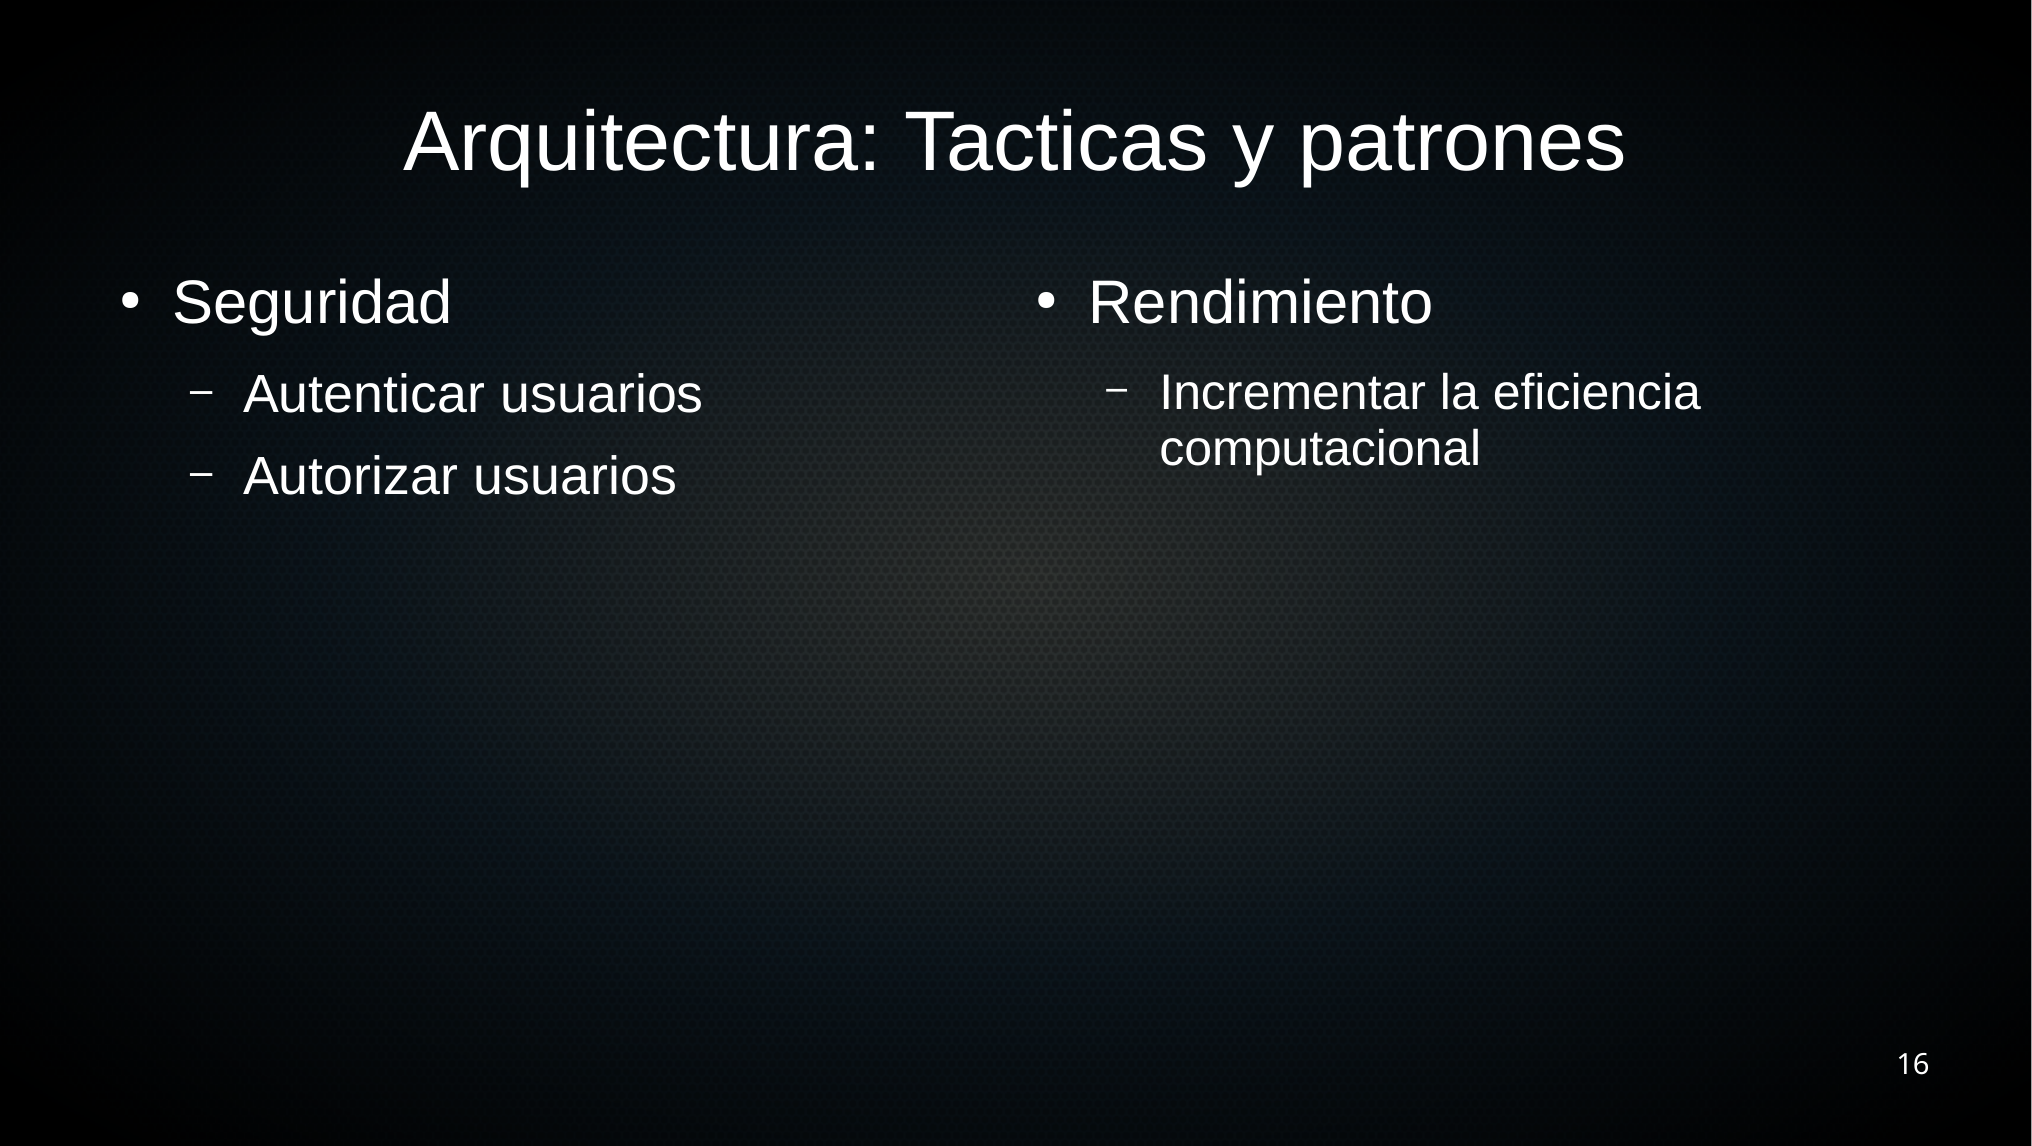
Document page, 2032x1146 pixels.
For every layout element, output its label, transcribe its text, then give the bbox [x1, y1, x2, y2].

list Seguridad Autenticar usuarios Autorizar usuarios [101, 268, 974, 933]
title Arquitectura: Tacticas y patrones [101, 45, 1930, 237]
picture [0, 0, 2032, 1146]
list Rendimiento Incrementar la eficiencia computacional [1017, 268, 1891, 933]
